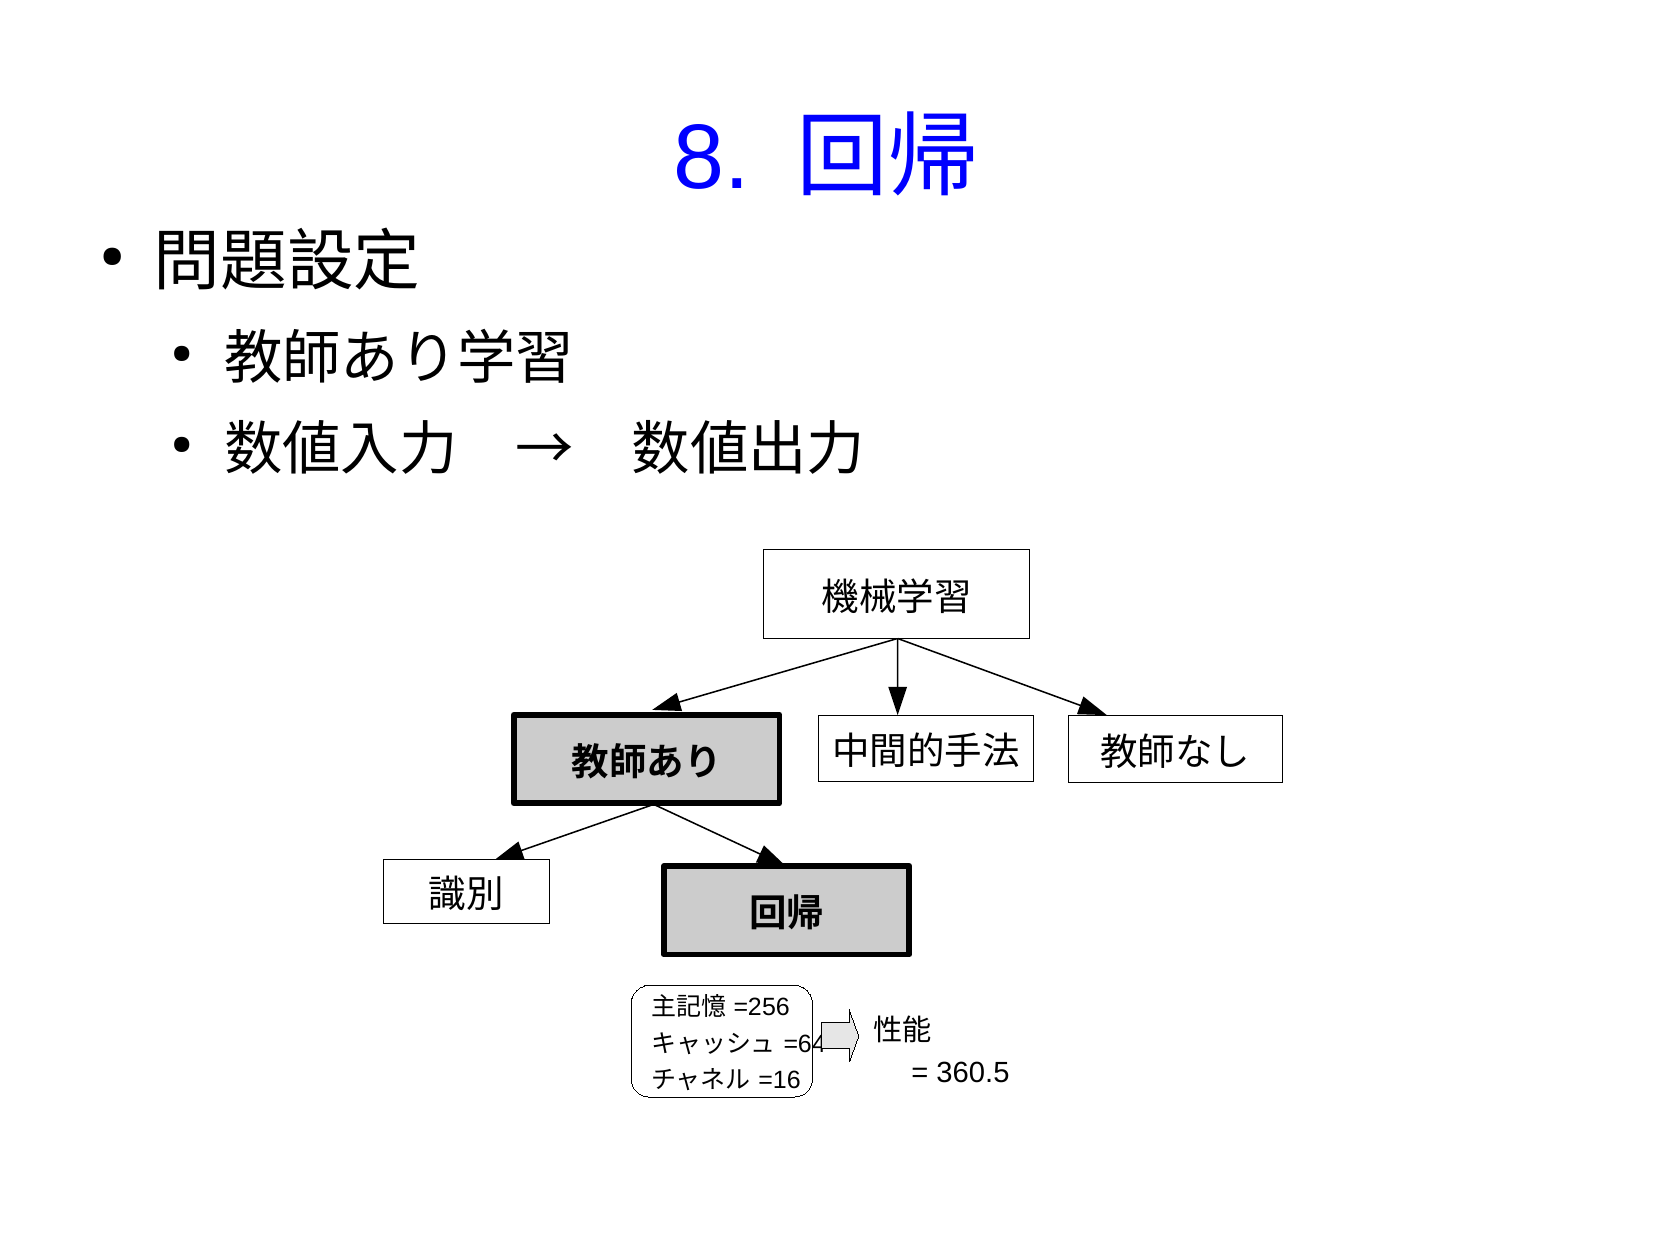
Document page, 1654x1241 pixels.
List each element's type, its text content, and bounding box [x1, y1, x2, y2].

text_box 教師なし [1068, 715, 1283, 783]
text_box 識別 [383, 859, 550, 924]
text_box 機械学習 [763, 549, 1030, 639]
list 問題設定 教師あり学習 数値入力 → 数値出力 [82, 213, 1571, 933]
text_box [821, 1009, 858, 1062]
title 8. 回帰 [82, 49, 1571, 213]
text_box 主記憶=256 キャッシュ=64 チャネル=16 [631, 985, 813, 1098]
text_box 中間的手法 [818, 715, 1034, 782]
text_box 回帰 [664, 865, 910, 955]
text_box 性能 = 360.5 [858, 998, 1025, 1102]
text_box 教師あり [513, 714, 780, 804]
